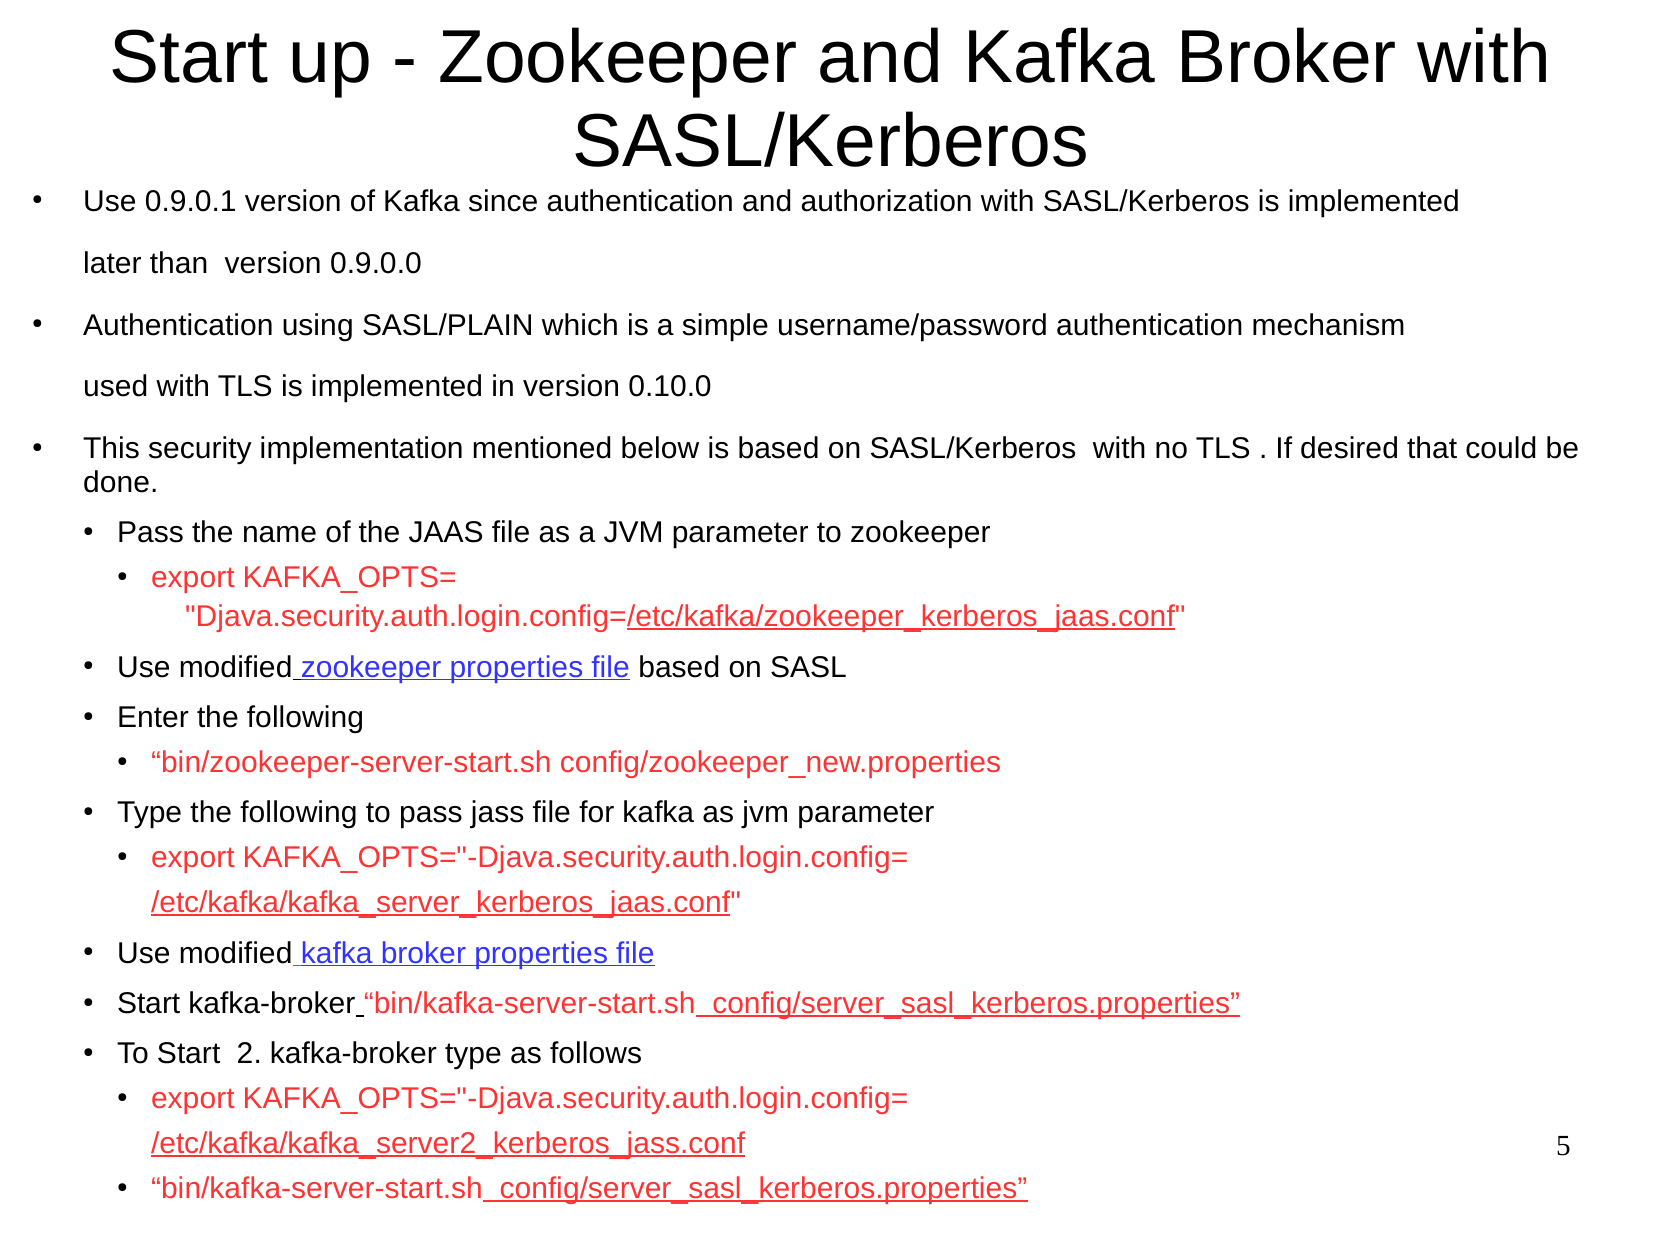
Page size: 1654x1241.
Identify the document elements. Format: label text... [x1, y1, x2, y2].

title Start up - Zookeeper and Kafka Broker with SASL/Kerberos [86, 0, 1576, 184]
list Use 0.9.0.1 version of Kafka since authentication and authorization with SASL/Kerberos is implemented later than version 0.9.0.0 Authentication using SASL/PLAIN which is a simple username/password authentication mechanism used with TLS is implemented in version 0.10.0 This security implementation mentioned below is based on SASL/Kerberos with no TLS . If desired that could be done. Pass the name of the JAAS file as a JVM parameter to zookeeper export KAFKA_OPTS= "Djava.security.auth.login.config=/etc/kafka/zookeeper_kerberos_jaas.conf" Use modified zookeeper properties file based on SASL Enter the following “bin/zookeeper-server-start.sh config/zookeeper_new.properties Type the following to pass jass file for kafka as jvm parameter export KAFKA_OPTS="-Djava.security.auth.login.config= /etc/kafka/kafka_server_kerberos_jaas.conf" Use modified kafka broker properties file Start kafka-broker “bin/kafka-server-start.sh config/server_sasl_kerberos.properties” To Start 2. kafka-broker type as follows export KAFKA_OPTS="-Djava.security.auth.login.config= /etc/kafka/kafka_server2_kerberos_jass.conf “bin/kafka-server-start.sh config/server_sasl_kerberos.properties” [15, 184, 1636, 1216]
